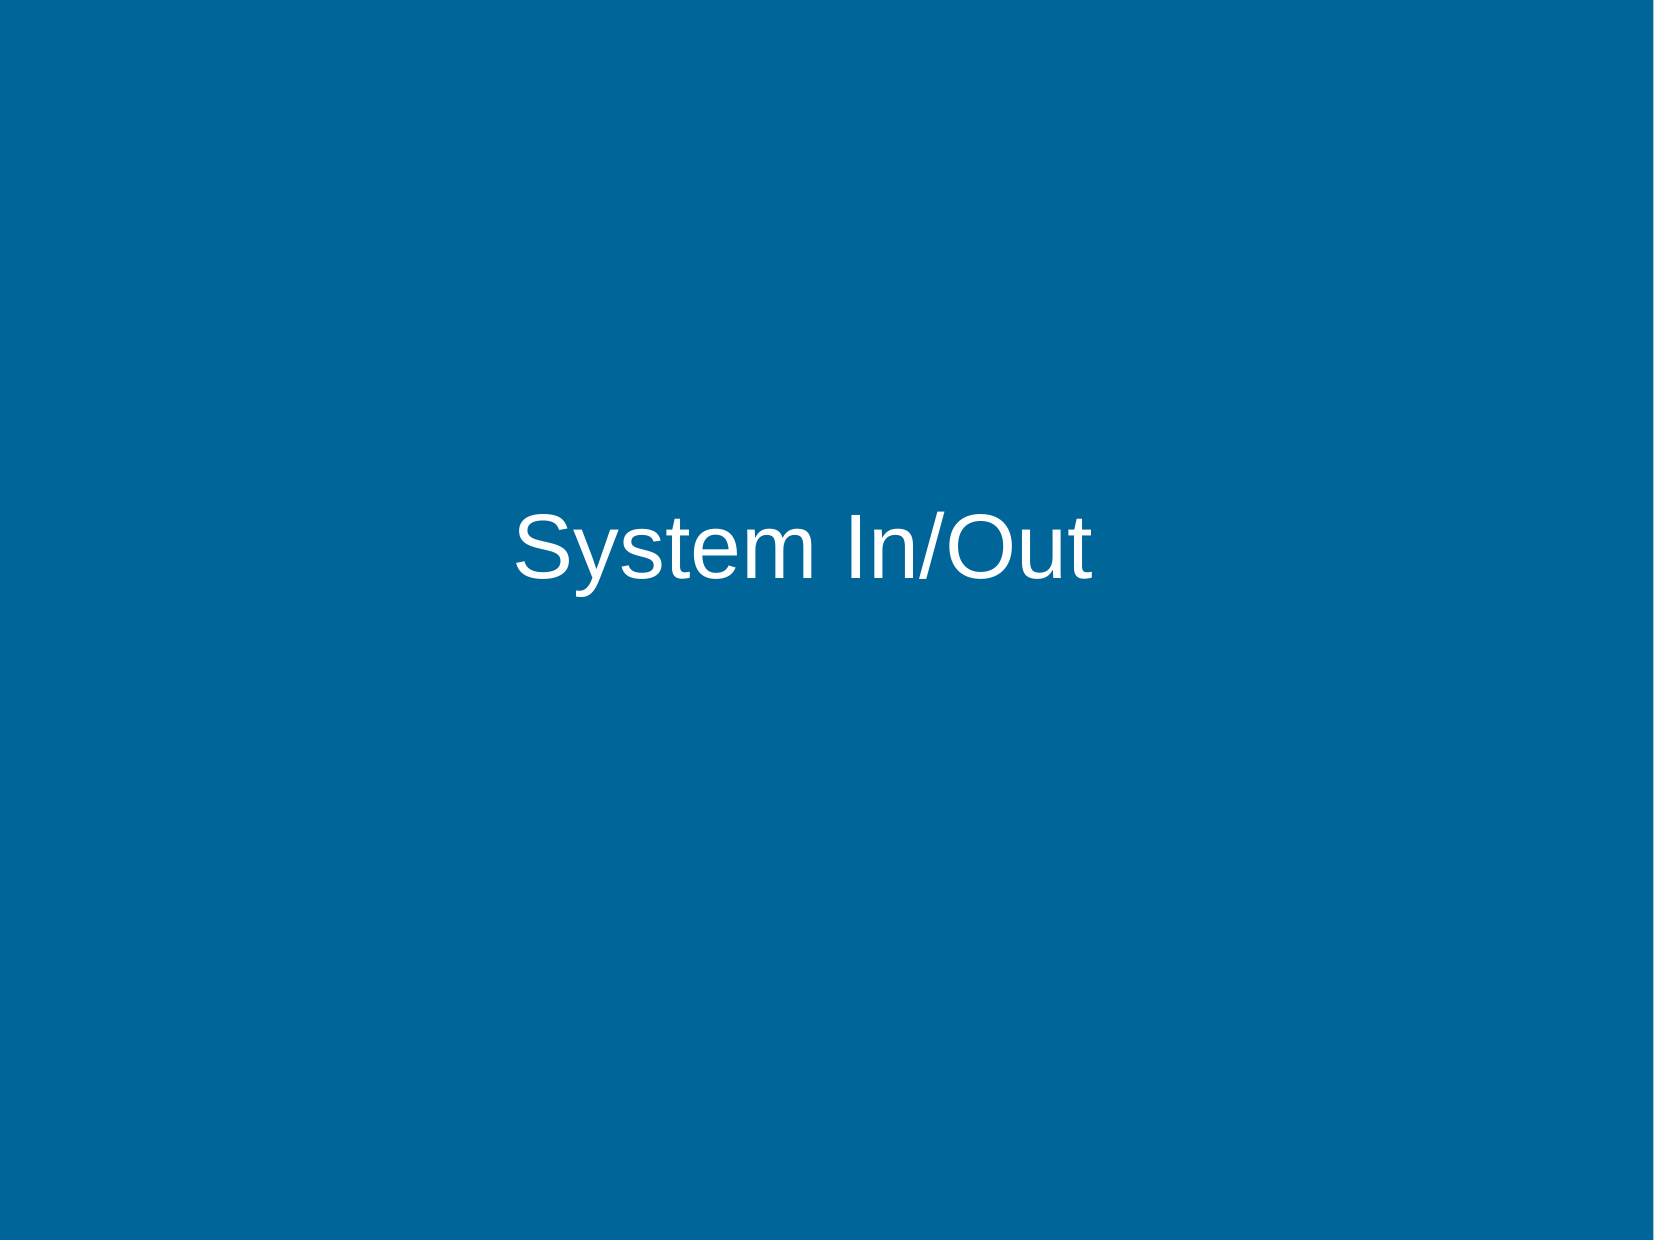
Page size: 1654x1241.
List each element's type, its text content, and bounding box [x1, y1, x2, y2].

title System In/Out [59, 442, 1548, 650]
